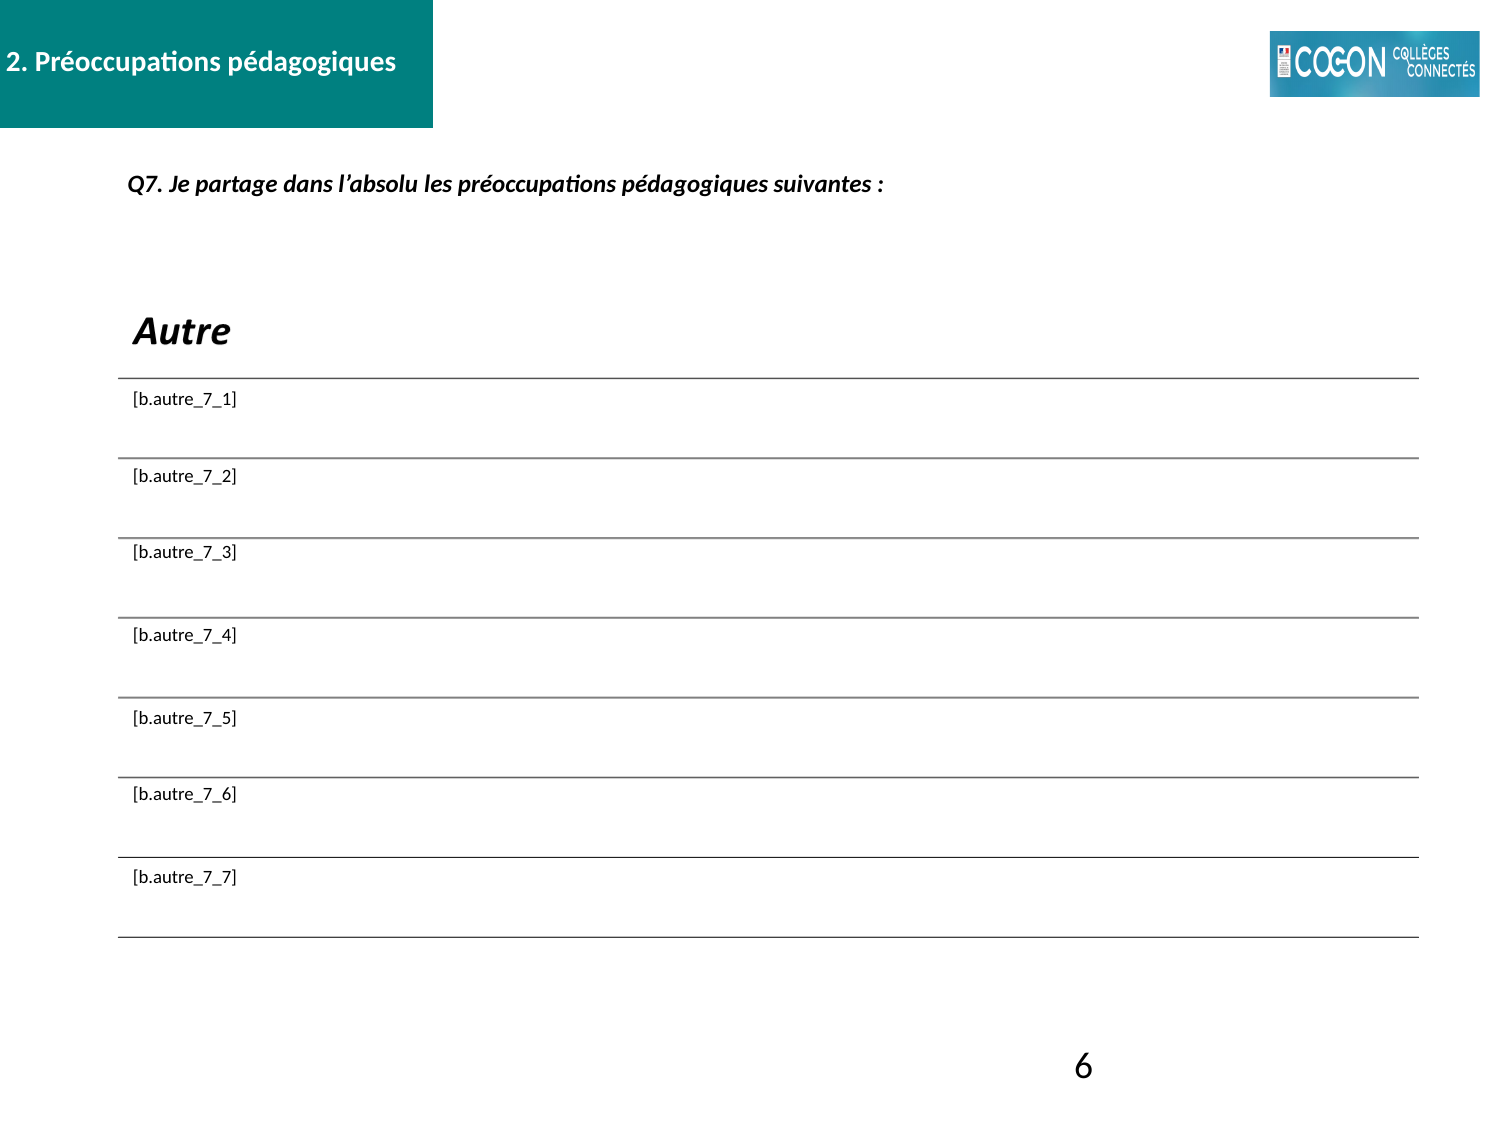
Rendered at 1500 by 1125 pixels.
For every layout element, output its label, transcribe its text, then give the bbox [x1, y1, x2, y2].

picture [1269, 31, 1480, 97]
text_box [b.autre_7_7] [118, 862, 1419, 939]
text_box <numéro> [1059, 1042, 1397, 1103]
text_box [b.autre_7_5] [118, 702, 1419, 779]
text_box [b.autre_7_6] [118, 779, 1419, 857]
text_box [b.autre_7_4] [118, 620, 1419, 697]
picture [108, 292, 1419, 938]
text_box [b.autre_7_2] [118, 460, 1419, 537]
text_box [b.autre_7_3] [118, 537, 1419, 615]
text_box Q7. Je partage dans l’absolu les préoccupations pédagogiques suivantes : [112, 166, 1407, 206]
text_box 2. Préoccupations pédagogiques [0, 0, 433, 128]
text_box [b.autre_7_1] [118, 383, 1419, 460]
